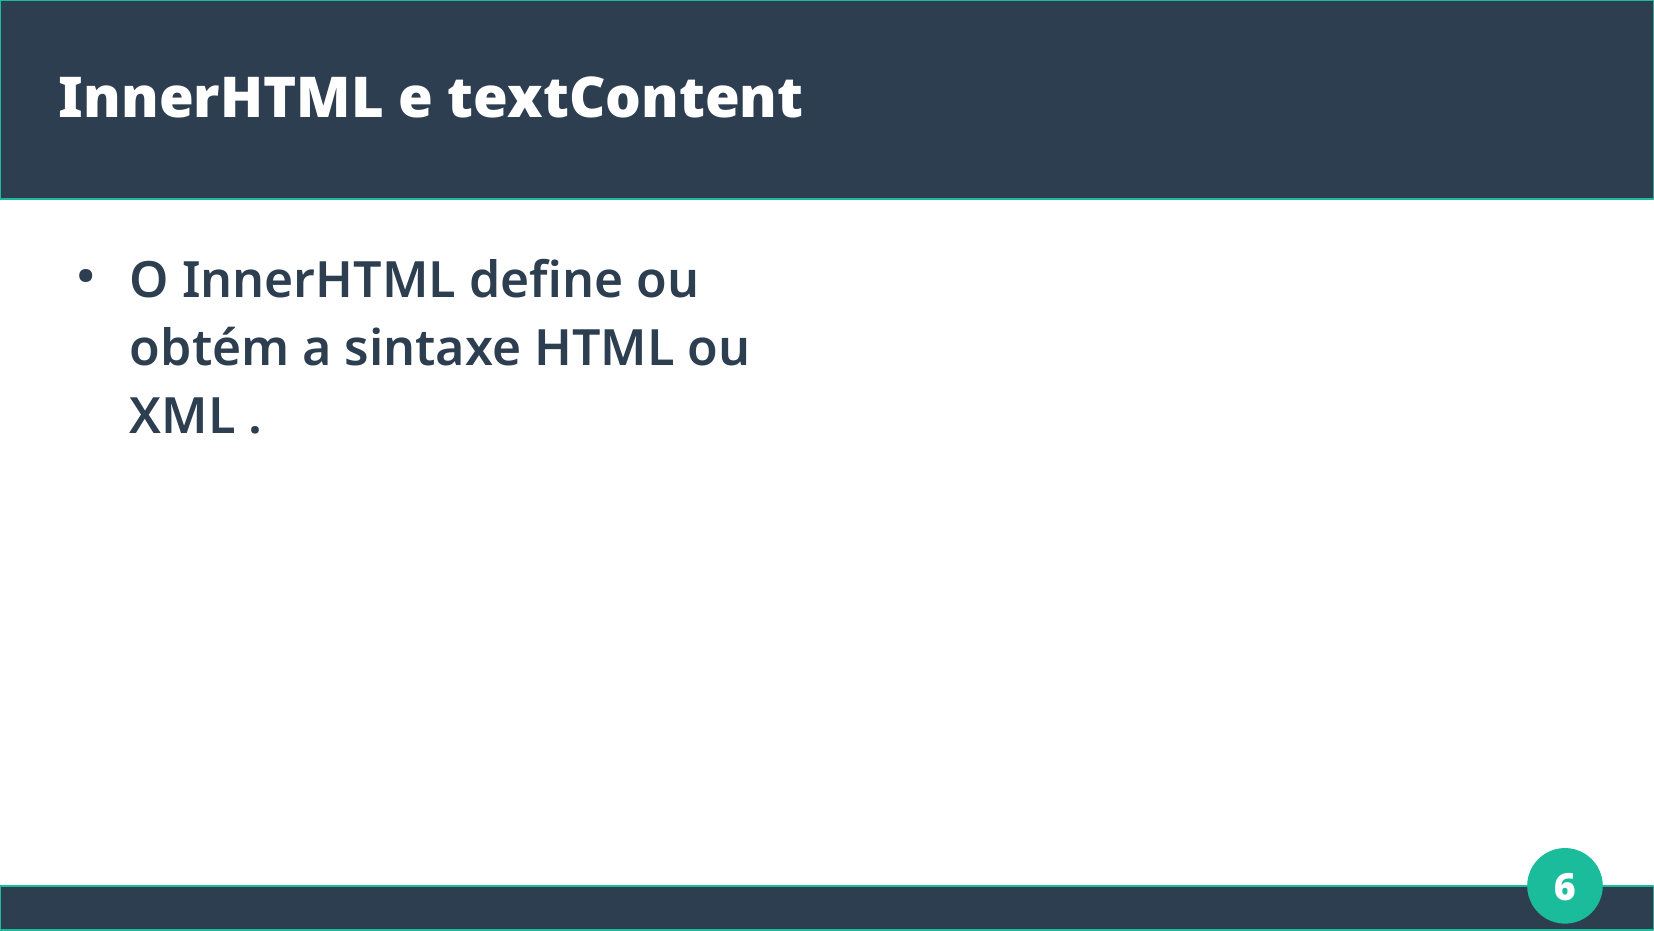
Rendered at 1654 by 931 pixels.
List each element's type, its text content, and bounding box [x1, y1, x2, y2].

title InnerHTML e textContent [59, 37, 1595, 155]
list O InnerHTML define ou obtém a sintaxe HTML ou XML . [59, 243, 827, 864]
